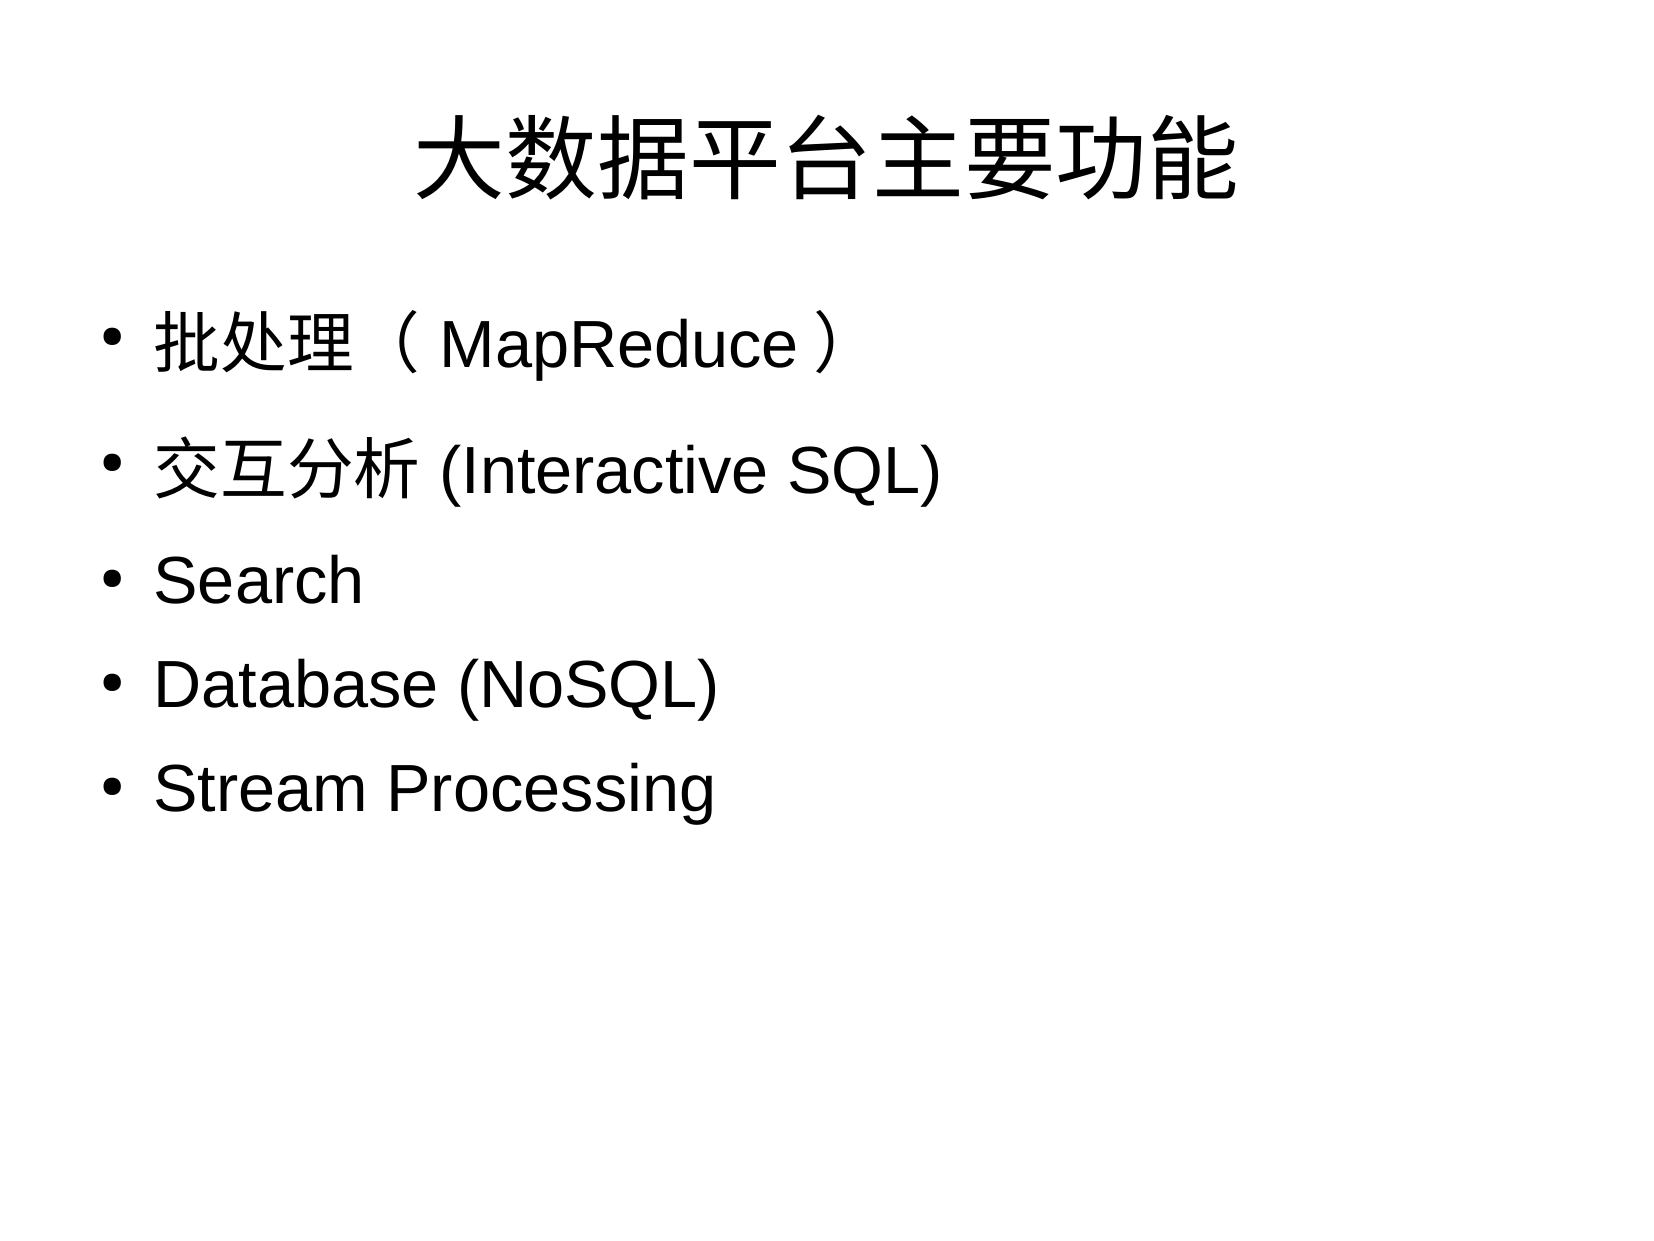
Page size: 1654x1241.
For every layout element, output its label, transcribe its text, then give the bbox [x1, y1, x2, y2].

title 大数据平台主要功能 [82, 49, 1571, 257]
list 批处理（MapReduce） 交互分析(Interactive SQL) Search Database (NoSQL) Stream Processing [82, 290, 1538, 1010]
